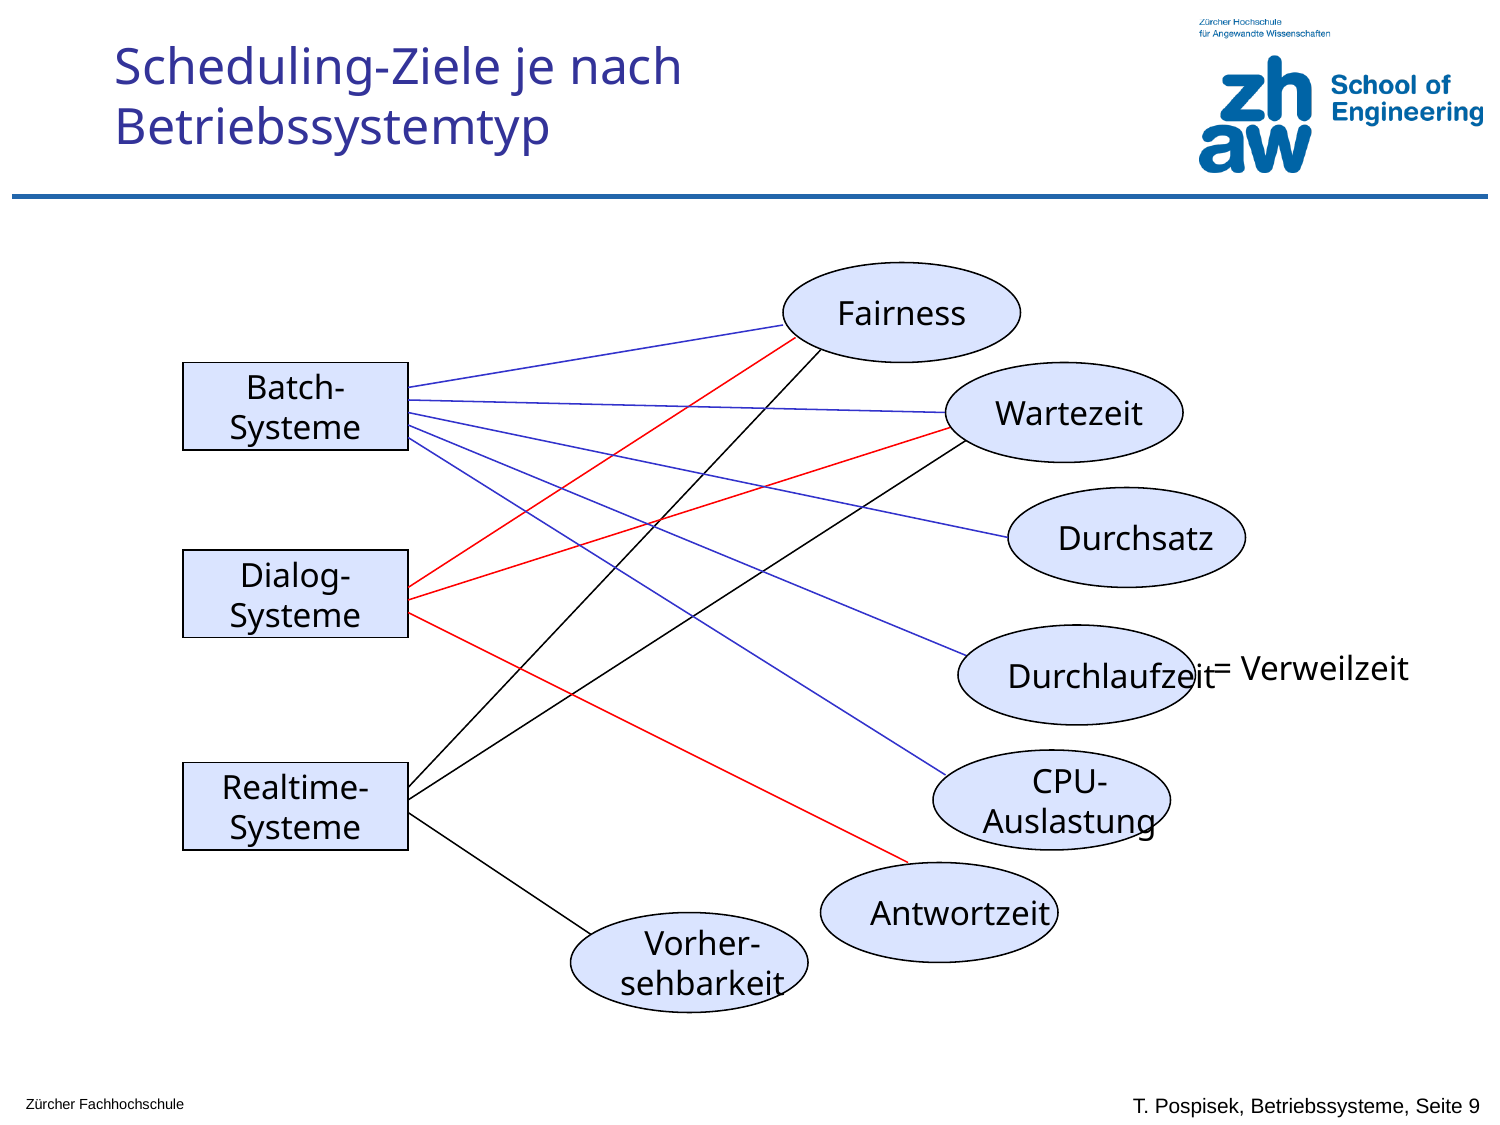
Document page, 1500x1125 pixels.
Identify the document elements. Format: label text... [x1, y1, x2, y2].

text_box Vorher- sehbarkeit [570, 912, 809, 1013]
text_box Fairness [783, 262, 1021, 363]
picture [1199, 19, 1483, 173]
text_box Realtime- Systeme [183, 762, 408, 850]
text_box Antwortzeit [820, 862, 1059, 963]
text_box Dialog- Systeme [183, 549, 408, 638]
text_box Batch- Systeme [183, 362, 408, 450]
title Scheduling-Ziele je nach Betriebssystemtyp [99, 50, 1146, 163]
text_box Durchlaufzeit [957, 624, 1196, 725]
text_box Wartezeit [945, 362, 1184, 463]
text_box CPU- Auslastung [933, 750, 1171, 850]
text_box Durchsatz [1008, 487, 1246, 588]
text_box = Verweilzeit [1198, 639, 1425, 695]
